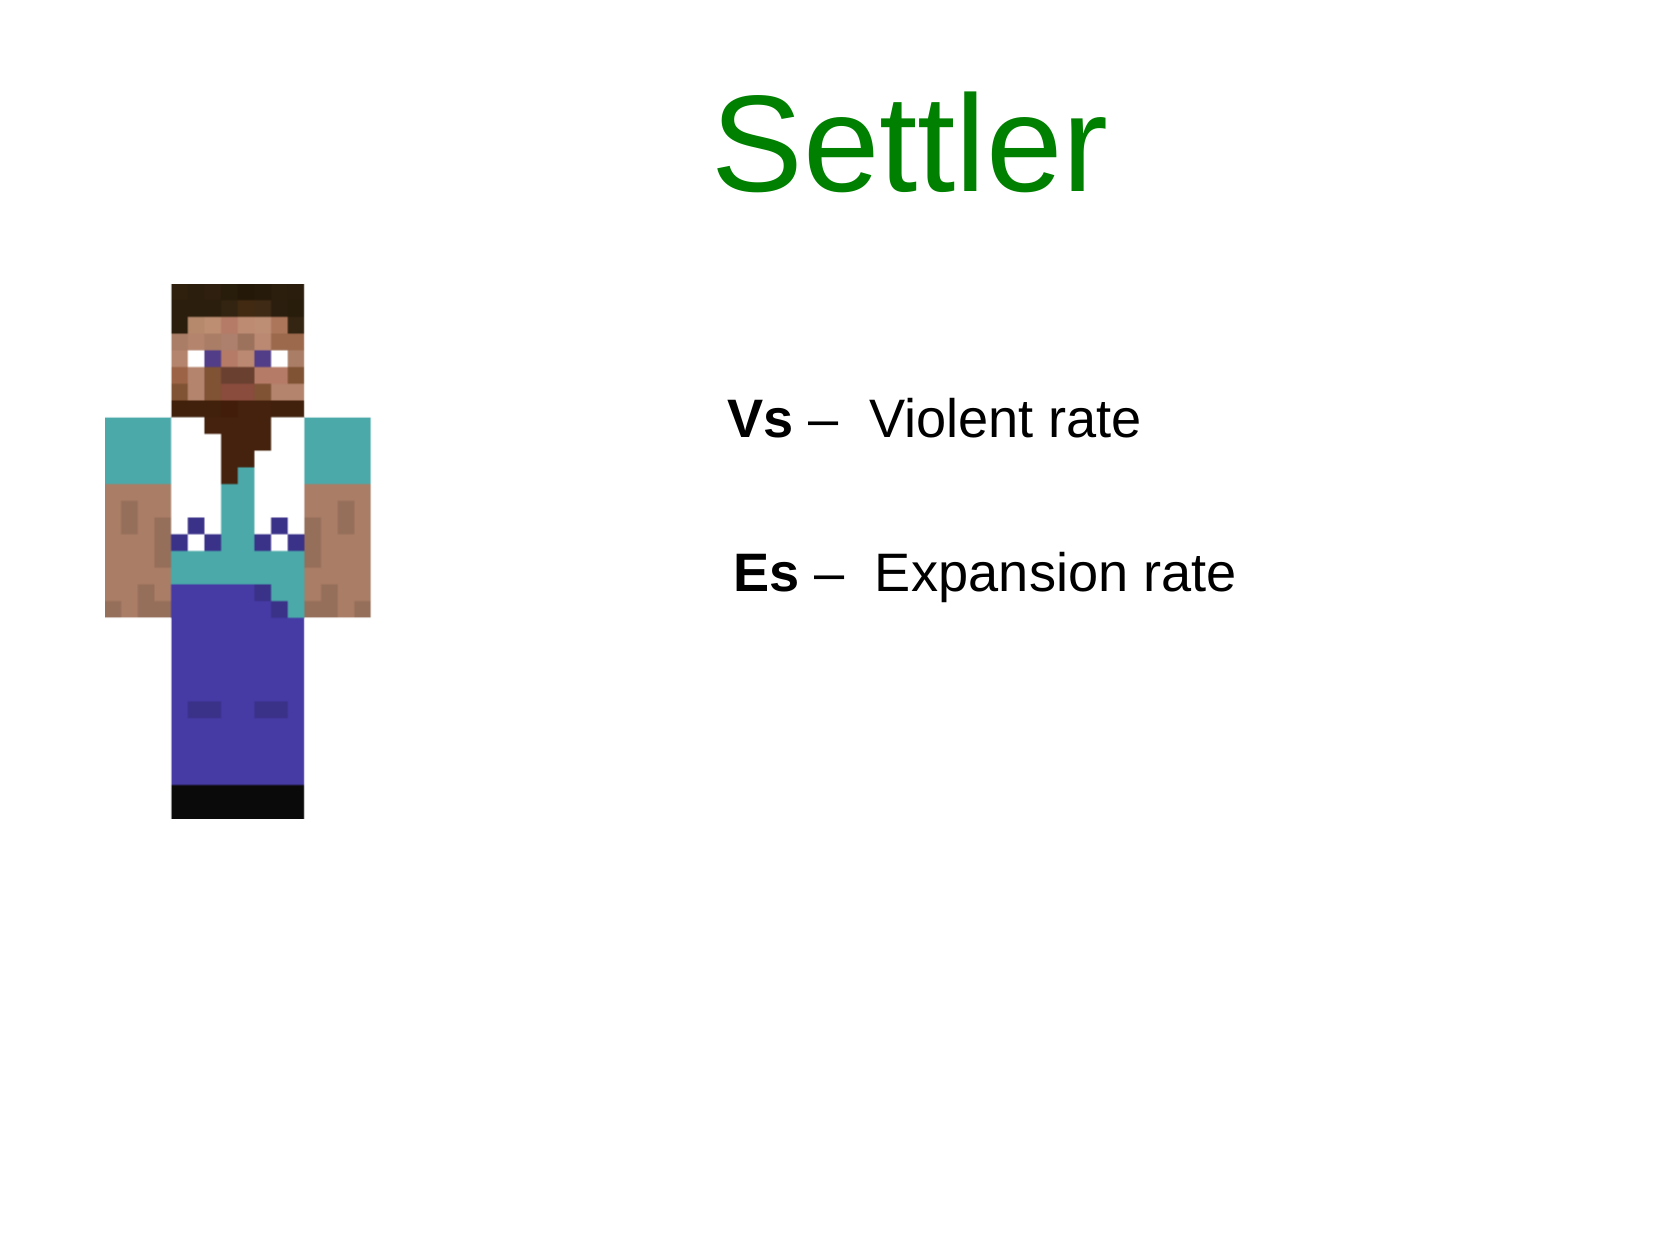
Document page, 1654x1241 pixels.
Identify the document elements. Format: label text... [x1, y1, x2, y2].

text_box Vs – Violent rate [712, 381, 1654, 457]
text_box Es – Expansion rate [718, 534, 1654, 611]
picture [105, 284, 407, 819]
title Settler [166, 39, 1654, 247]
